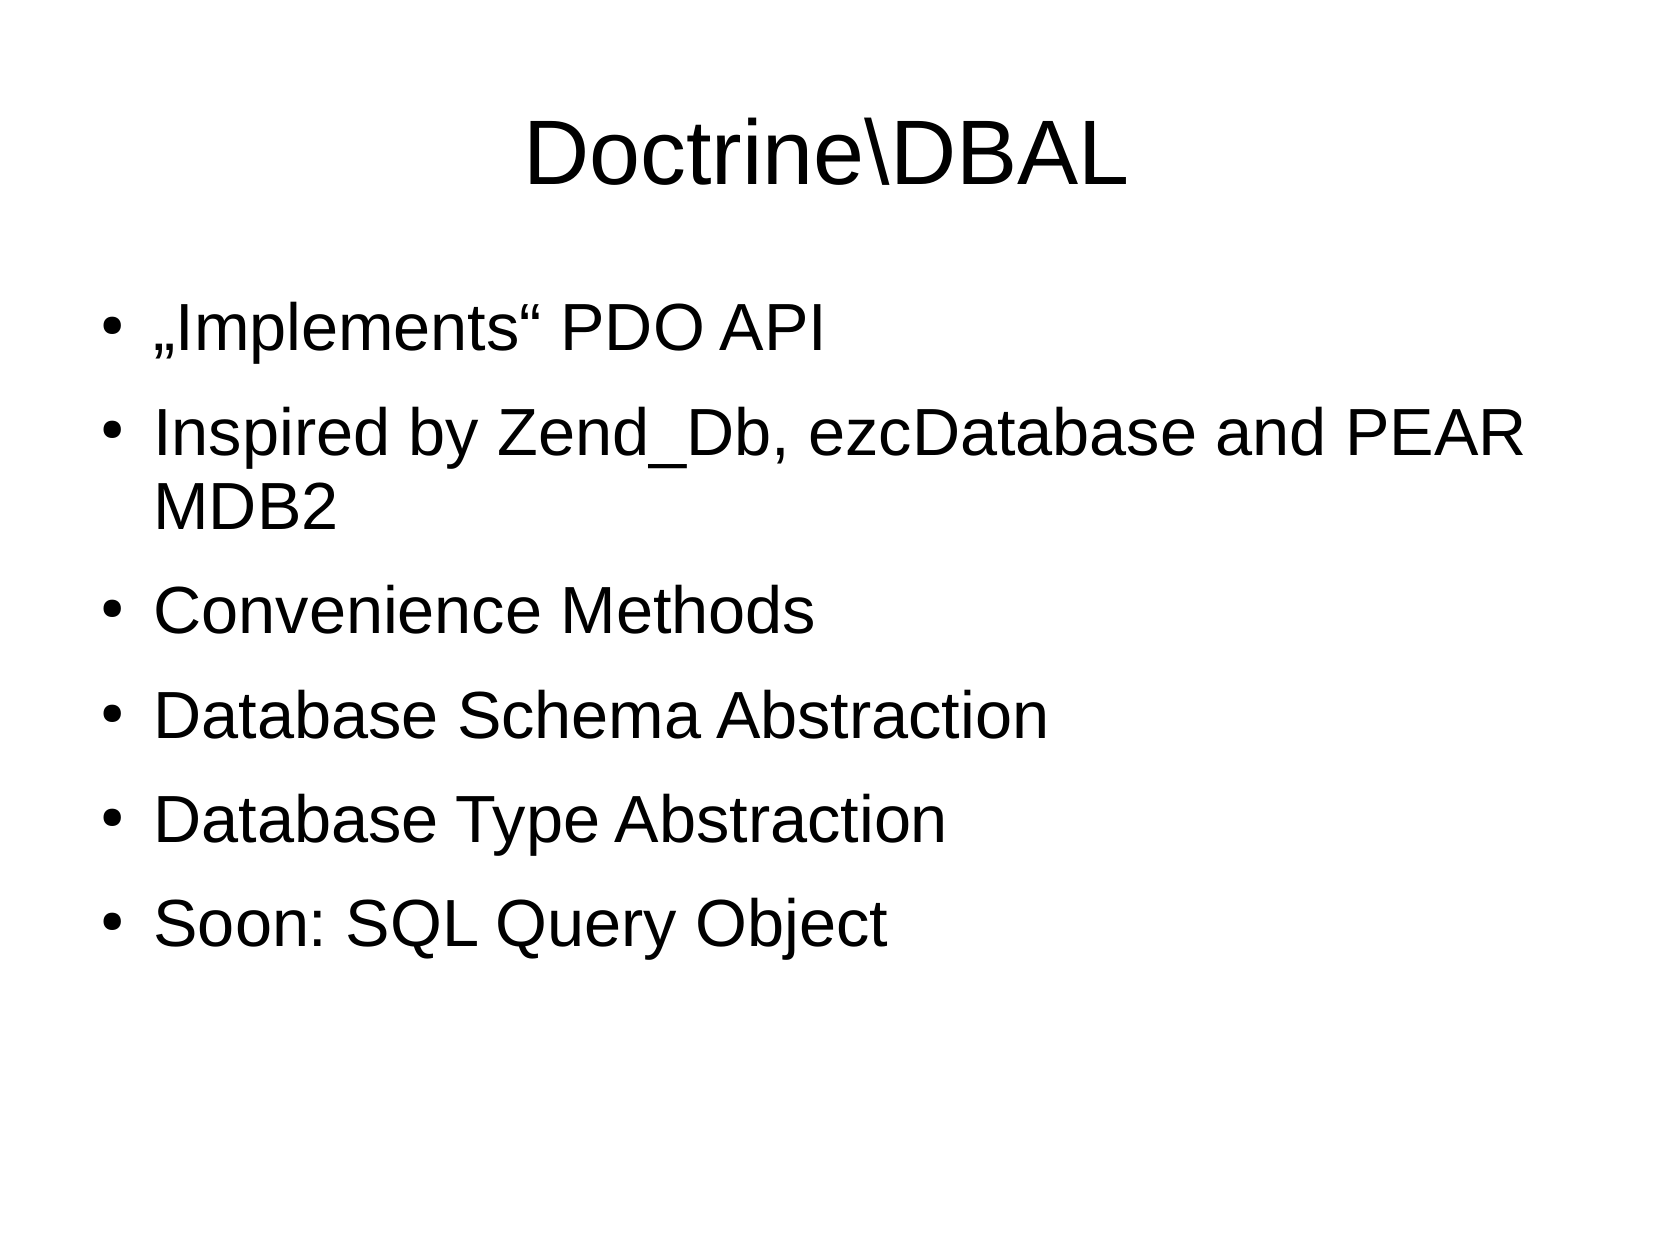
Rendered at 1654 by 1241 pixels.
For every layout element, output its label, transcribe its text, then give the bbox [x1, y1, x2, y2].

list „Implements“ PDO API Inspired by Zend_Db, ezcDatabase and PEAR MDB2 Convenience Methods Database Schema Abstraction Database Type Abstraction Soon: SQL Query Object [82, 290, 1571, 1109]
title Doctrine\DBAL [82, 56, 1571, 250]
